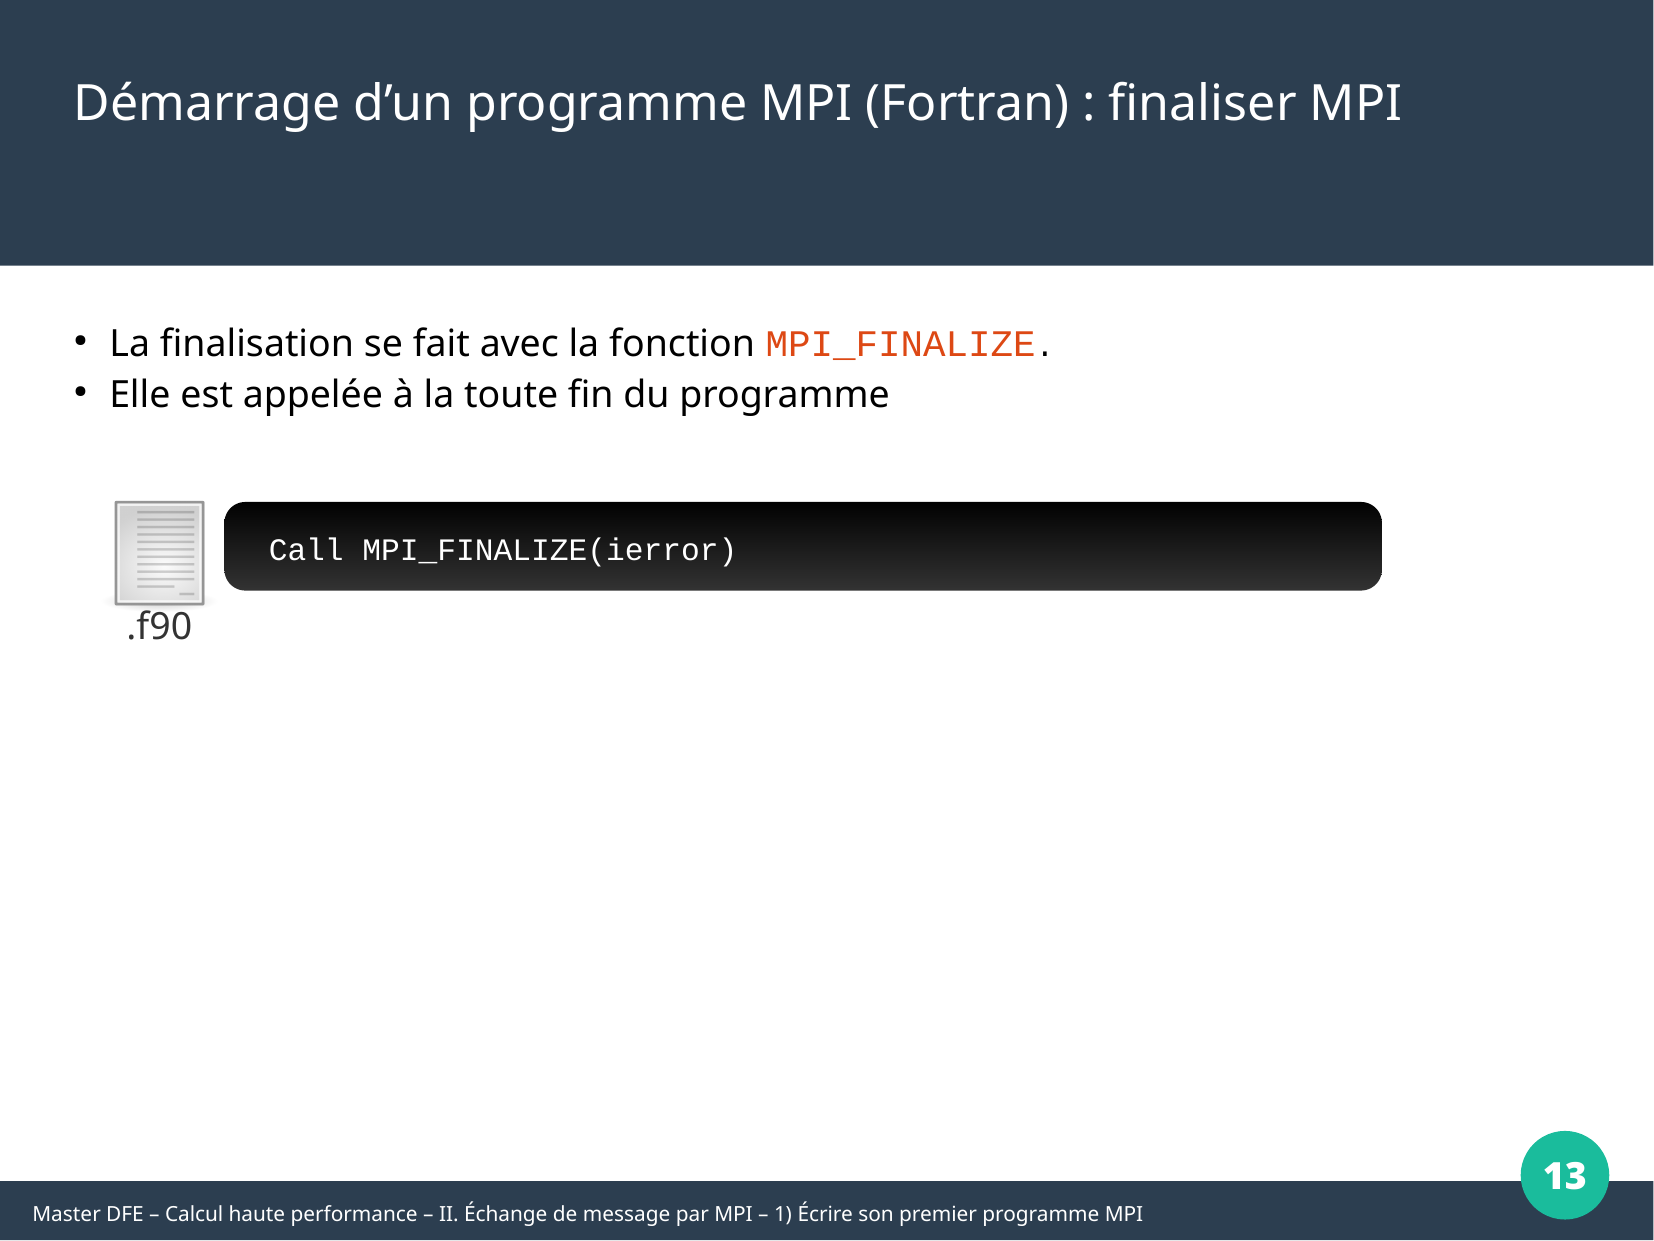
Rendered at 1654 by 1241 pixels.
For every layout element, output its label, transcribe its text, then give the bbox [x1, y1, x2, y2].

text_box Démarrage d’un programme MPI (Fortran) : finaliser MPI [59, 59, 1477, 142]
text_box [224, 501, 1382, 591]
text_box .f90 [82, 592, 237, 659]
text_box Master DFE – Calcul haute performance – II. Échange de message par MPI – 1) Écrire son premier programme MPI [17, 1191, 1436, 1235]
text_box Call MPI_FINALIZE(ierror) [253, 527, 1607, 591]
picture [100, 496, 219, 592]
text_box La finalisation se fait avec la fonction MPI_FINALIZE. Elle est appelée à la toute fin du programme [59, 308, 1619, 427]
